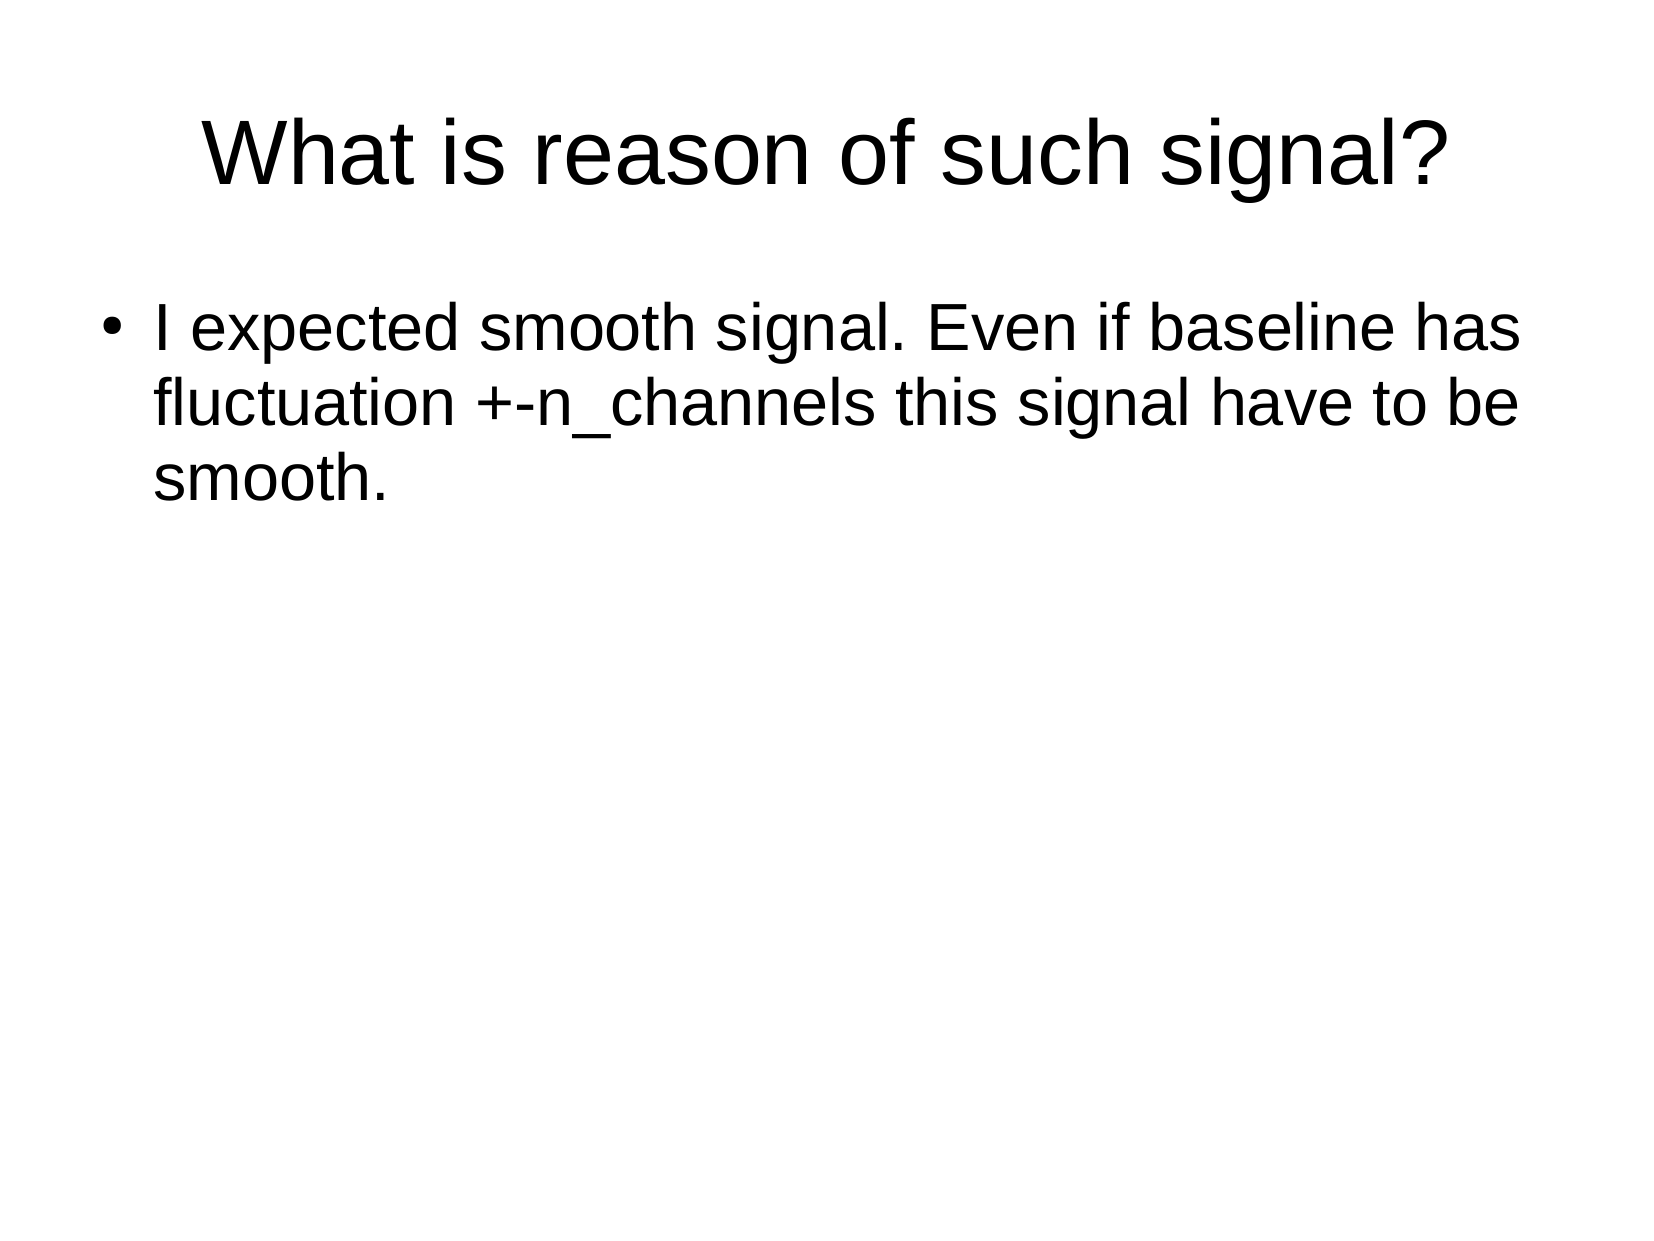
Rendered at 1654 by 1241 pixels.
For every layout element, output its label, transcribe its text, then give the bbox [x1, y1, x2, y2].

title What is reason of such signal? [82, 49, 1571, 257]
list I expected smooth signal. Even if baseline has fluctuation +-n_channels this signal have to be smooth. [82, 290, 1571, 1010]
